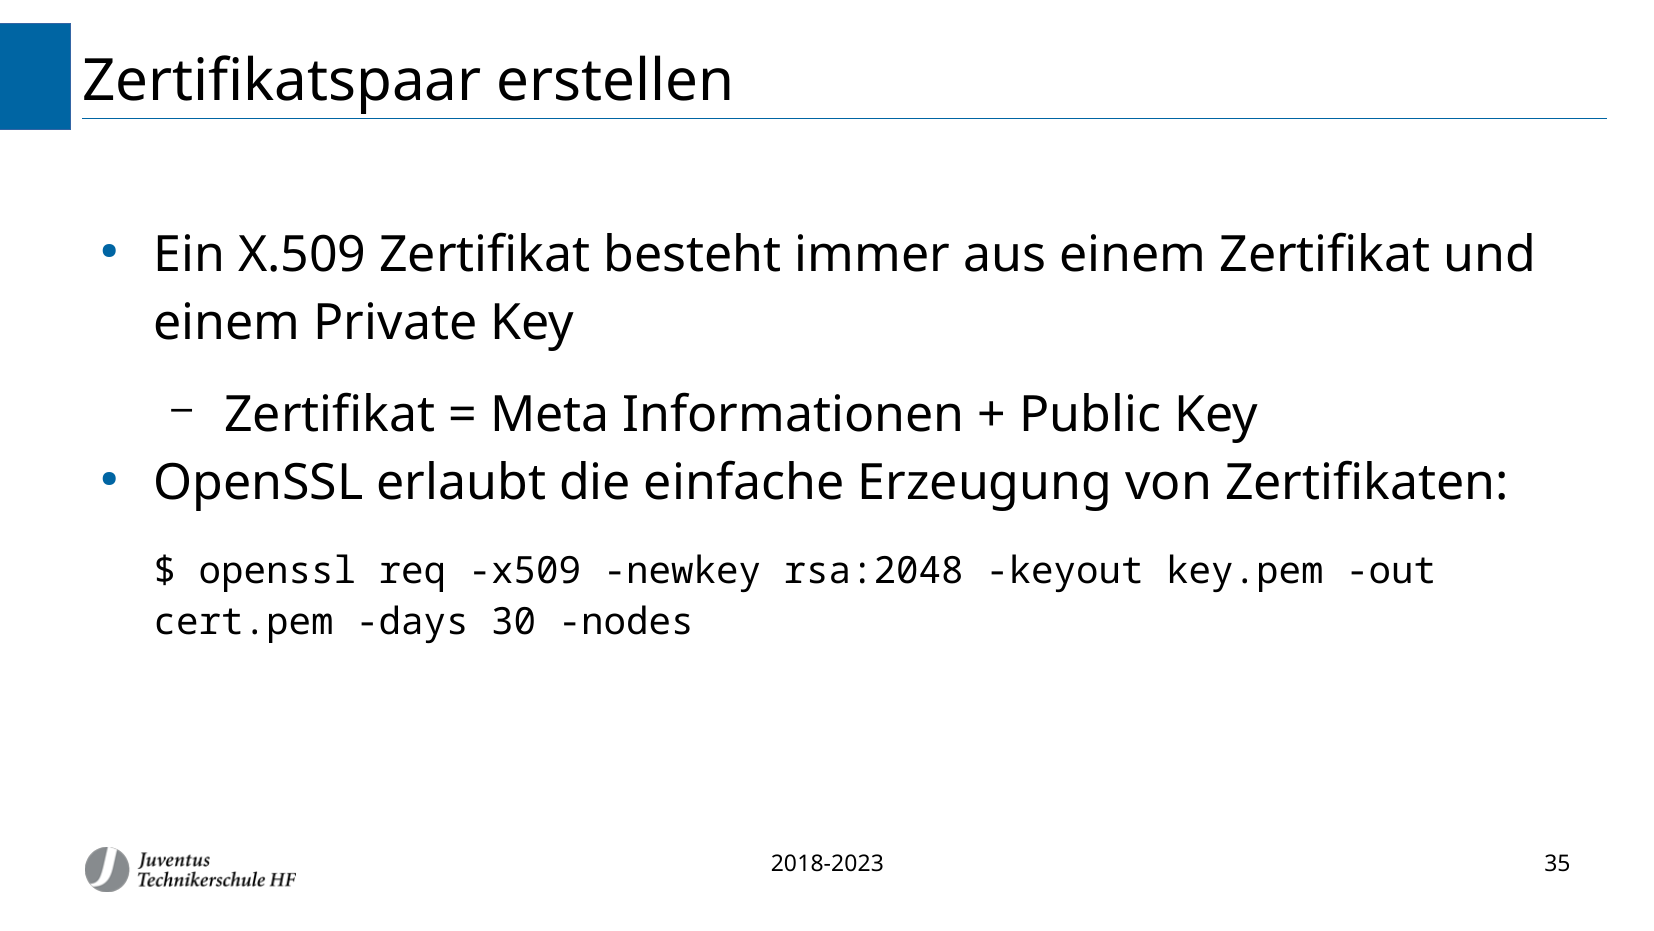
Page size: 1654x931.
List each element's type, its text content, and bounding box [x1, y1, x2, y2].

picture [85, 847, 296, 892]
title Zertifikatspaar erstellen [82, 37, 1571, 119]
list Ein X.509 Zertifikat besteht immer aus einem Zertifikat und einem Private Key Zertifikat = Meta Informationen + Public Key OpenSSL erlaubt die einfache Erzeugung von Zertifikaten: $ openssl req -x509 -newkey rsa:2048 -keyout key.pem -out cert.pem -days 30 -nodes [82, 217, 1571, 758]
